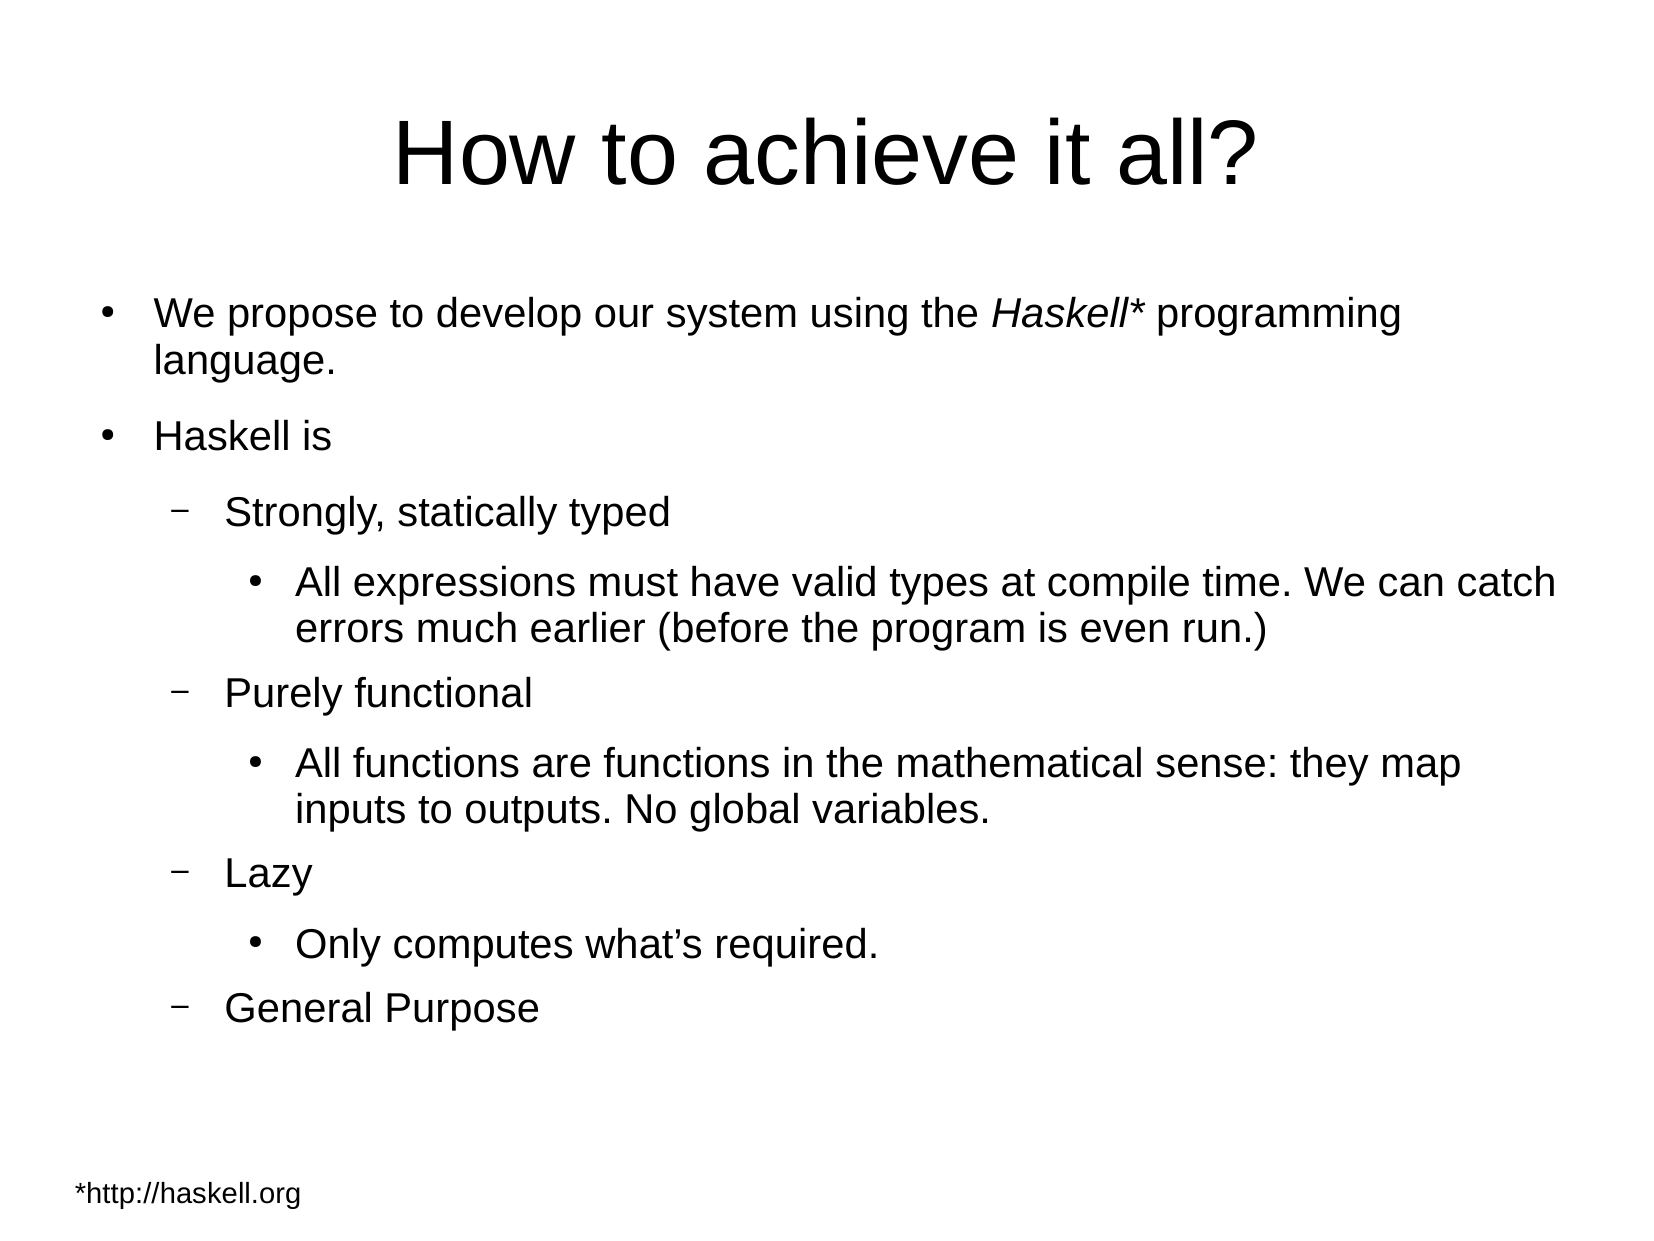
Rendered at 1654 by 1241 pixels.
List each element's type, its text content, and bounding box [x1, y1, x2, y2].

title How to achieve it all? [82, 49, 1571, 257]
list We propose to develop our system using the Haskell* programming language. Haskell is Strongly, statically typed All expressions must have valid types at compile time. We can catch errors much earlier (before the program is even run.) Purely functional All functions are functions in the mathematical sense: they map inputs to outputs. No global variables. Lazy Only computes what’s required. General Purpose [82, 290, 1571, 1010]
text_box *http://haskell.org [60, 1170, 317, 1218]
